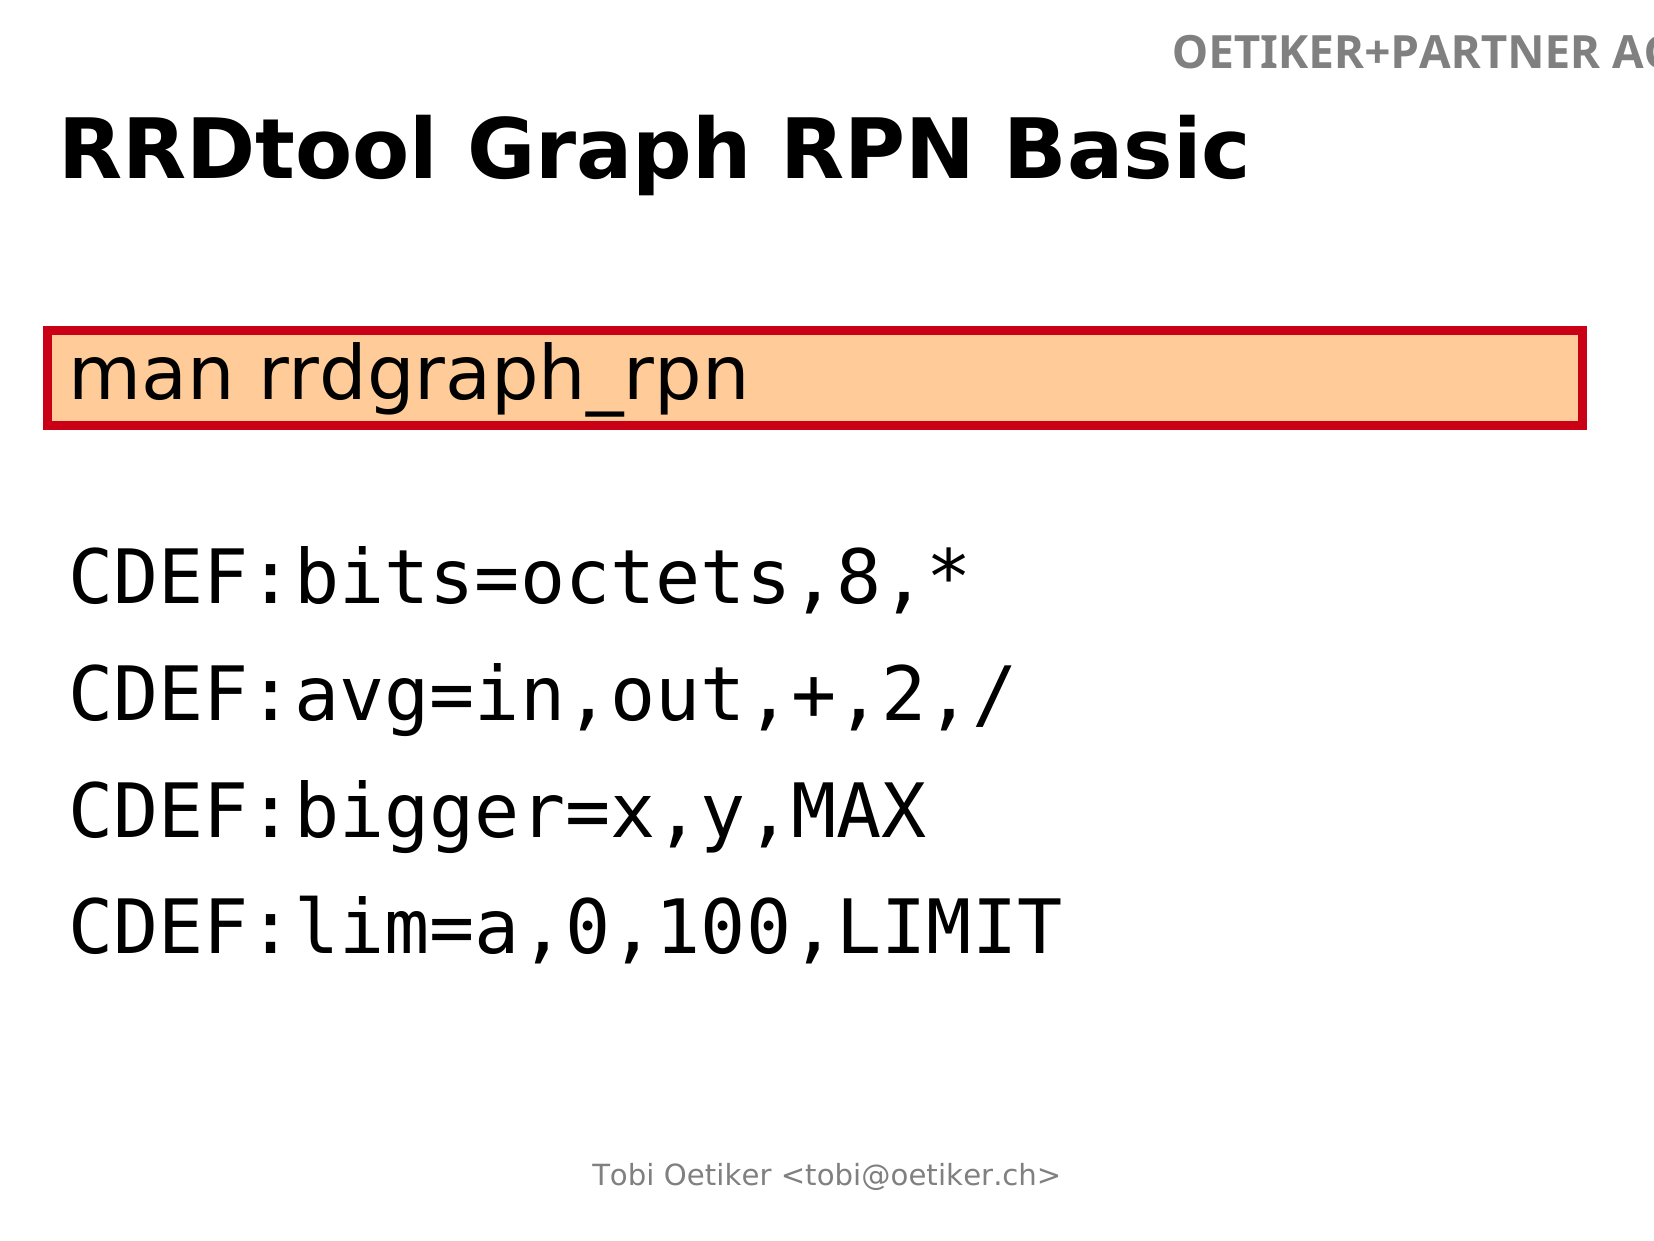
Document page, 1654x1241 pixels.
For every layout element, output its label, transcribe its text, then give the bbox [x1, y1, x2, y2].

list man rrdgraph_rpn CDEF:bits=octets,8,* CDEF:avg=in,out,+,2,/ CDEF:bigger=x,y,MAX CDEF:lim=a,0,100,LIMIT [50, 329, 1571, 1099]
text_box [1571, 330, 1583, 426]
title RRDtool Graph RPN Basic [59, 75, 1607, 225]
